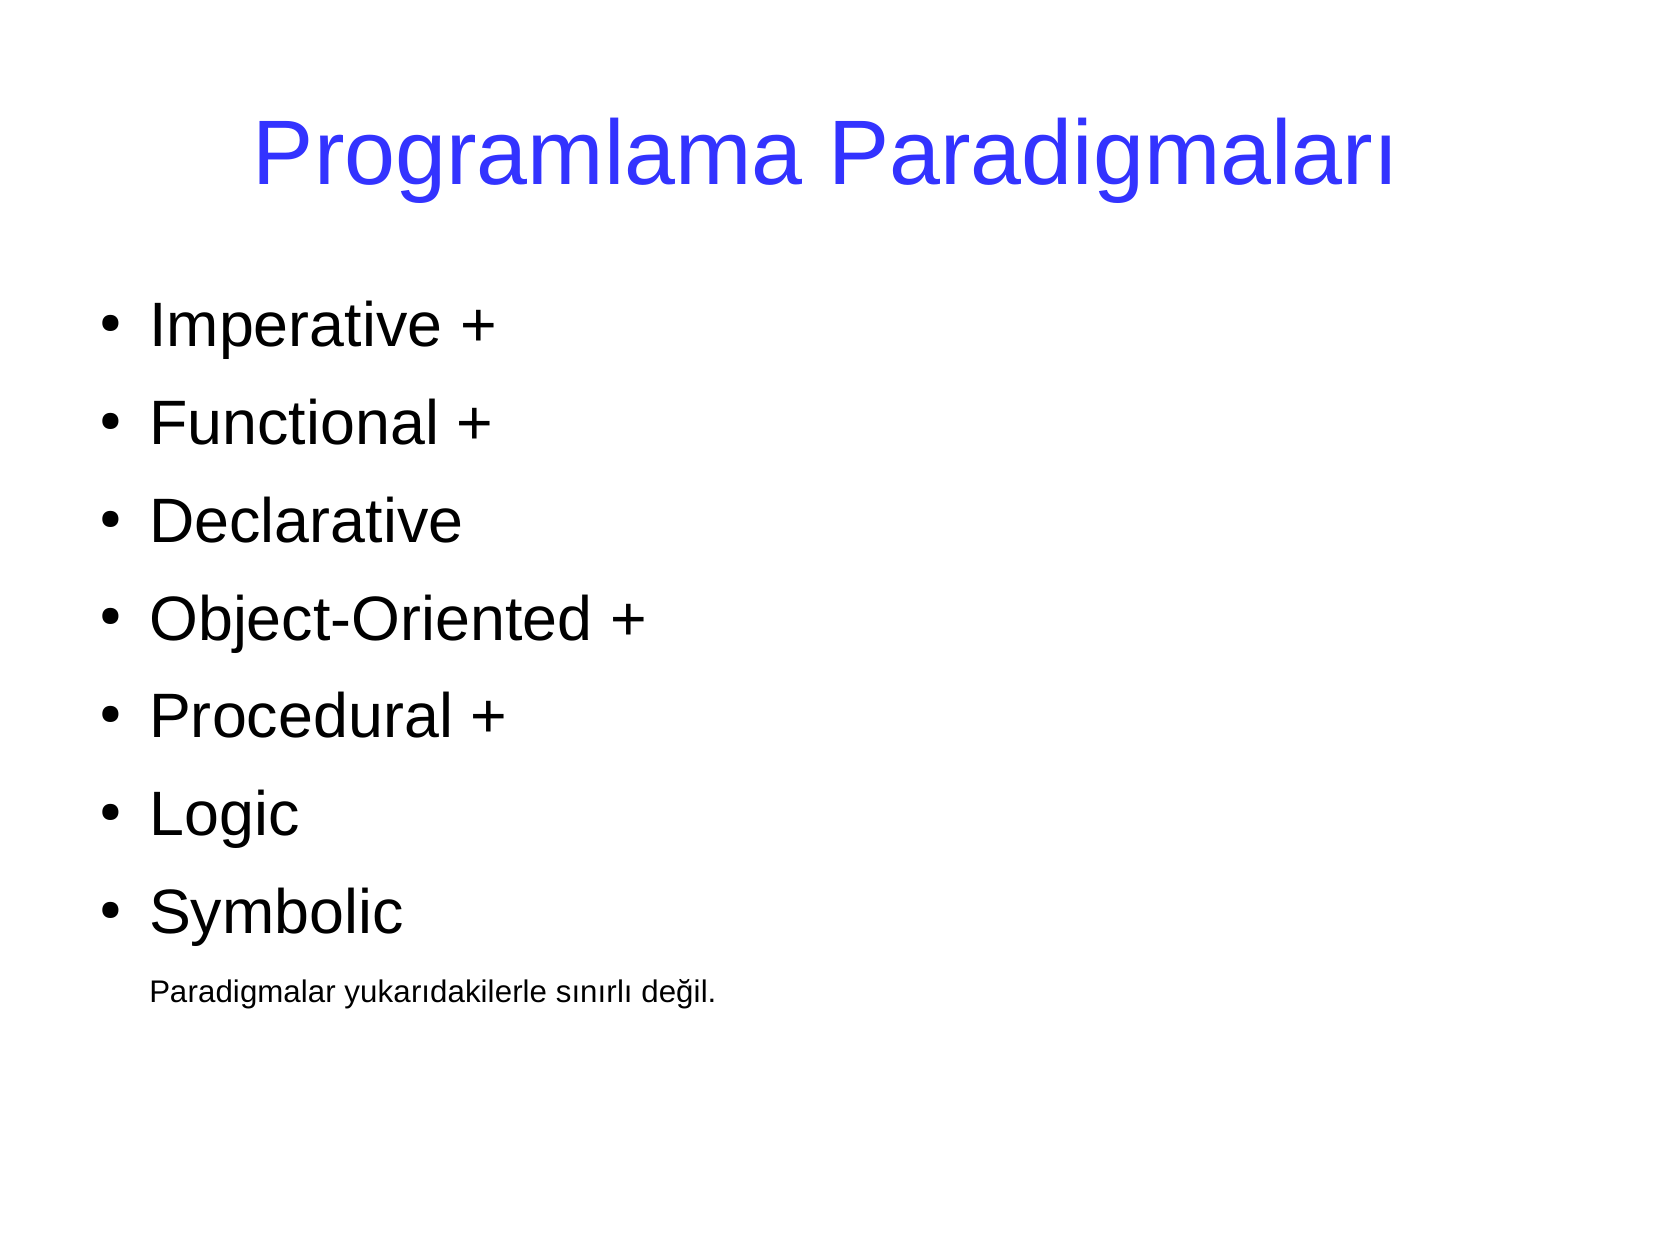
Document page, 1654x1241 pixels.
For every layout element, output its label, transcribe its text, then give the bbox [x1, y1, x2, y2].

title Programlama Paradigmaları [82, 49, 1571, 257]
list Imperative + Functional + Declarative Object-Oriented + Procedural + Logic Symbolic Paradigmalar yukarıdakilerle sınırlı değil. [82, 290, 1571, 1010]
